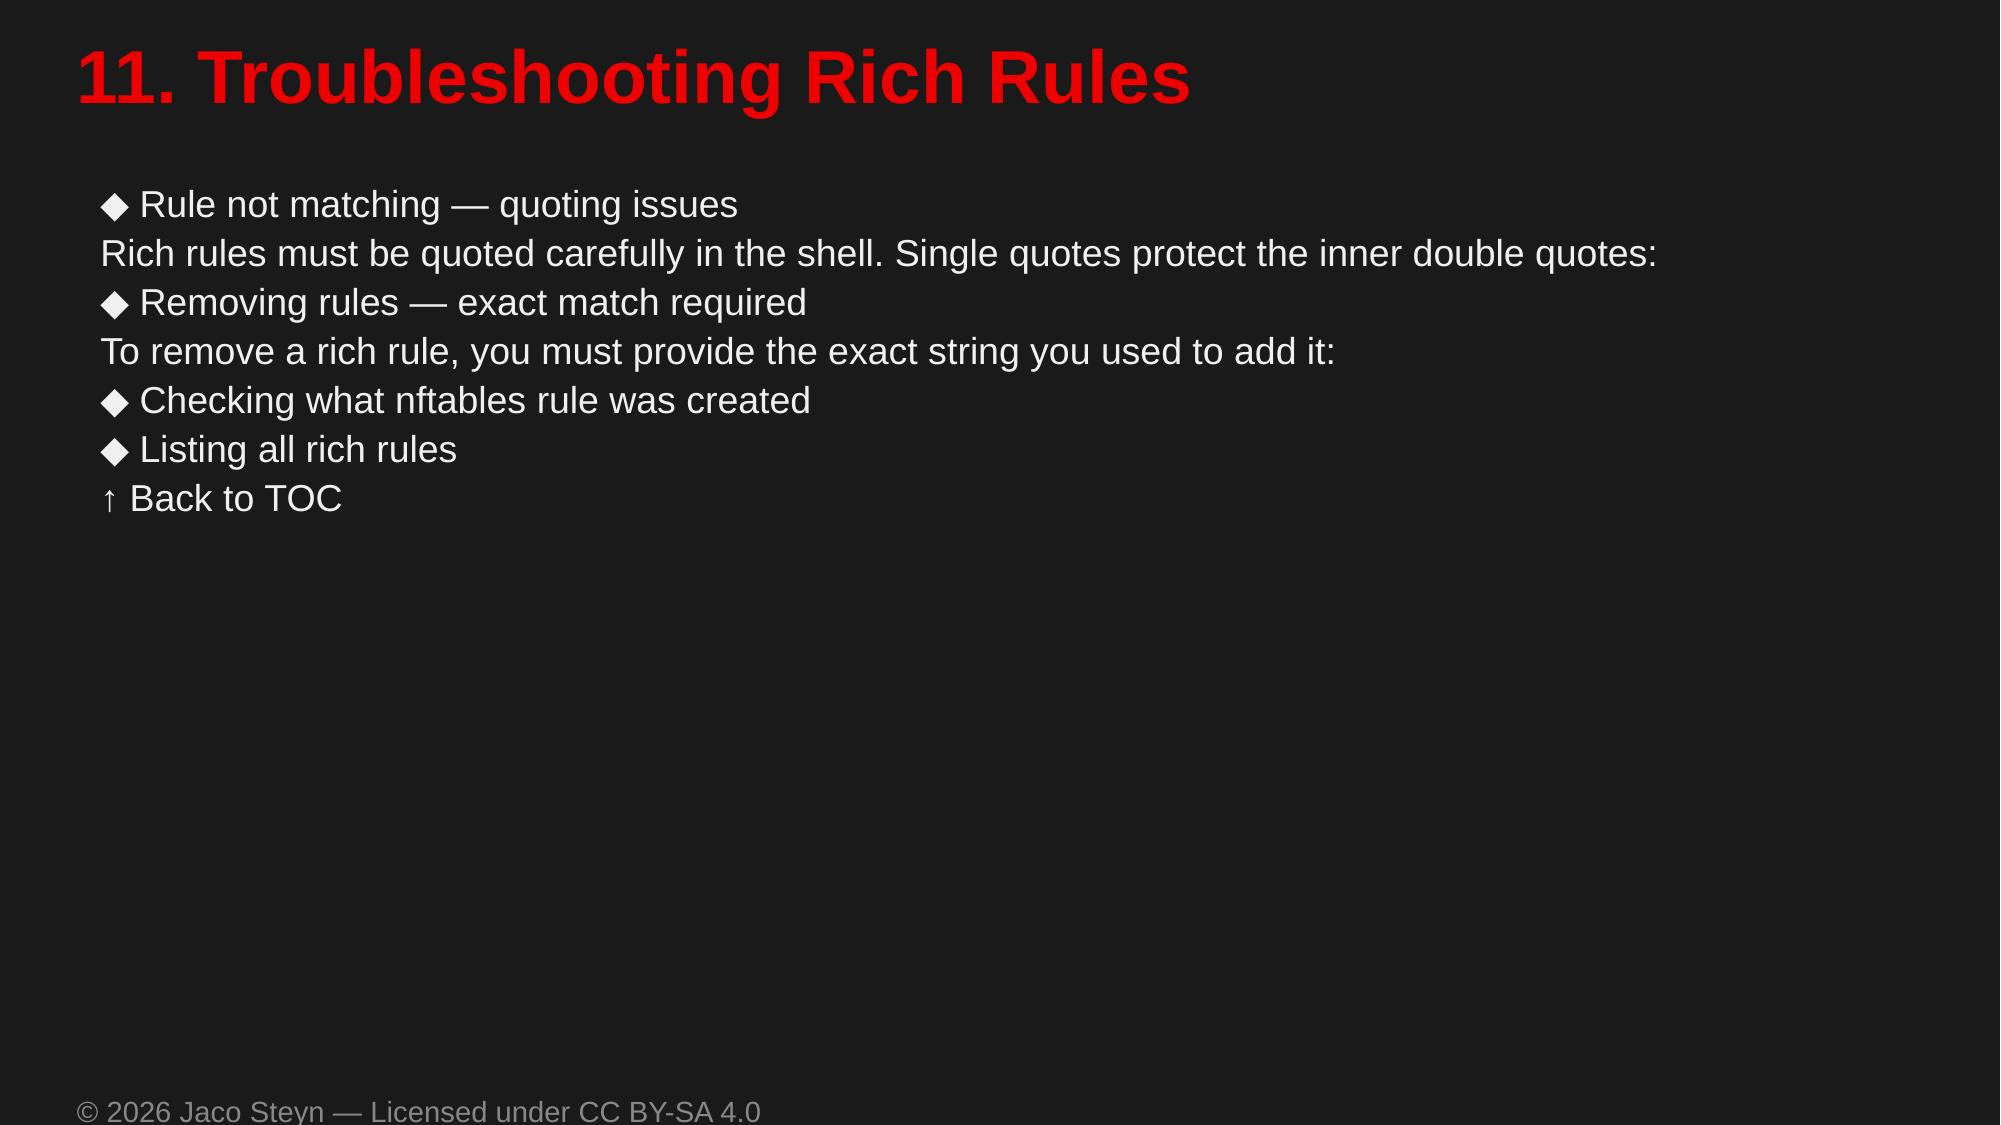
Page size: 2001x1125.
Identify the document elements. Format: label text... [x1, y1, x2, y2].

text_box © 2026 Jaco Steyn — Licensed under CC BY-SA 4.0 [59, 1083, 1942, 1120]
text_box ◆ Rule not matching — quoting issues Rich rules must be quoted carefully in the shell. Single quotes protect the inner double quotes: ◆ Removing rules — exact match required To remove a rich rule, you must provide the exact string you used to add it: ◆ Checking what nftables rule was created ◆ Listing all rich rules ↑ Back to TOC [59, 171, 1942, 1083]
text_box 11. Troubleshooting Rich Rules [59, 23, 1942, 154]
